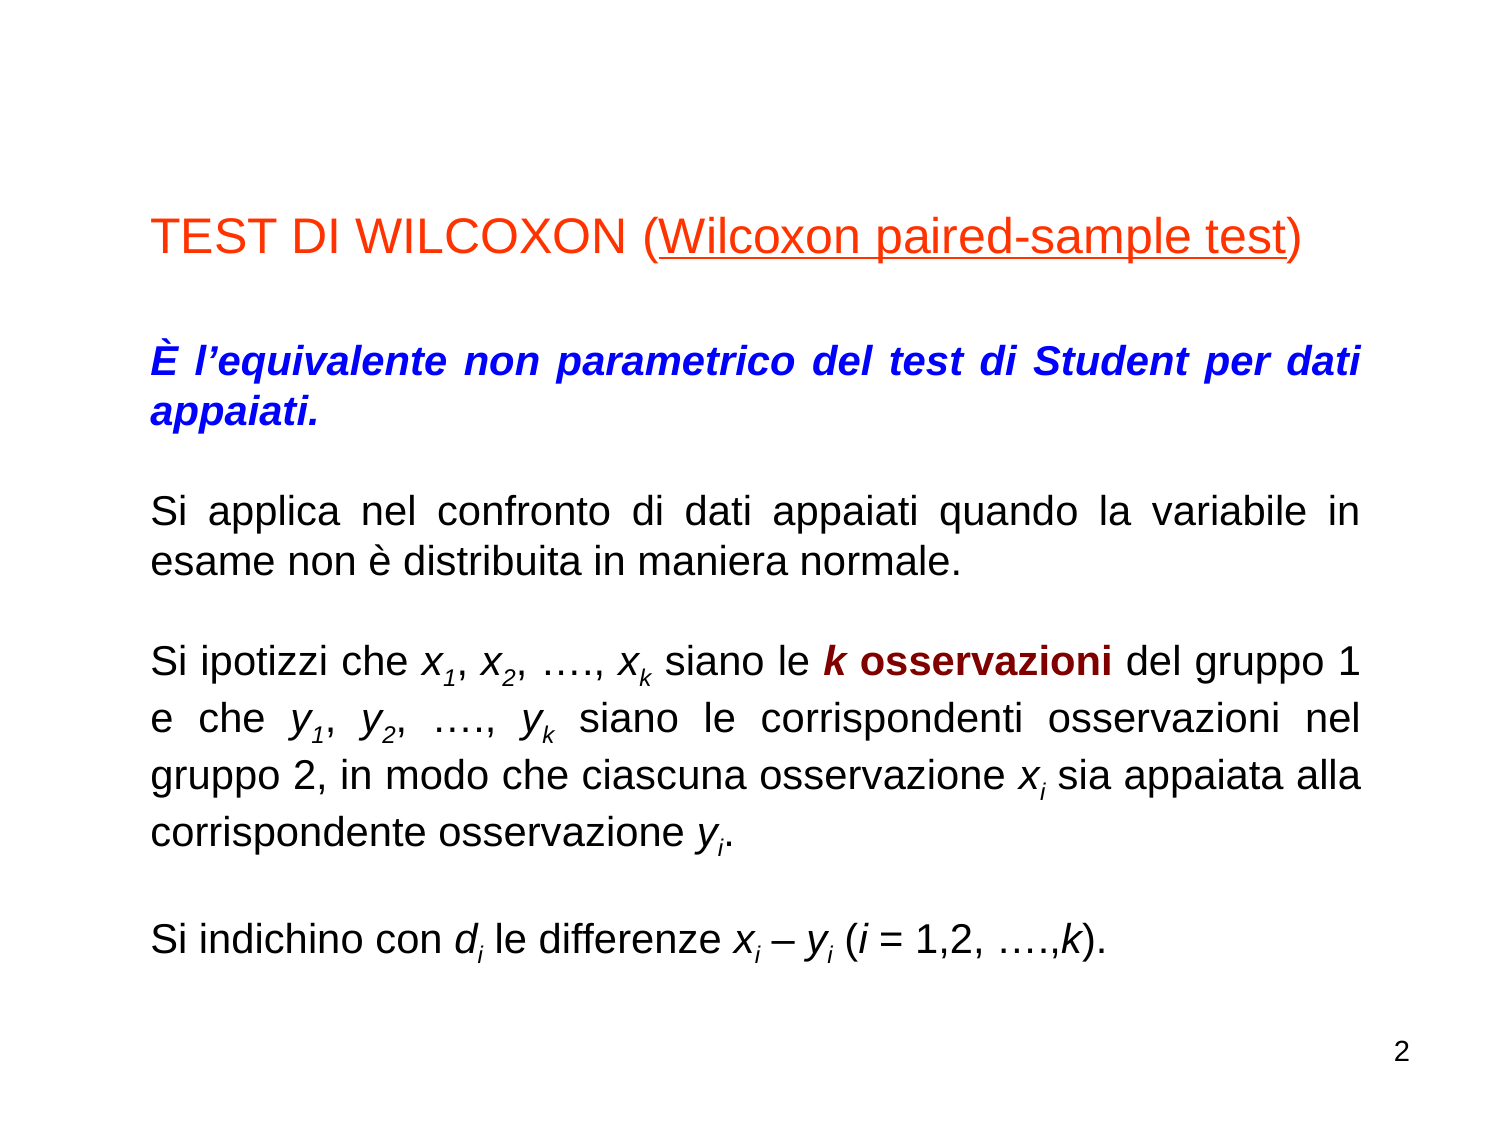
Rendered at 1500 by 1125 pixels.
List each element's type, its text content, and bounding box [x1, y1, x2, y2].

text_box TEST DI WILCOXON (Wilcoxon paired-sample test) È l’equivalente non parametrico del test di Student per dati appaiati. Si applica nel confronto di dati appaiati quando la variabile in esame non è distribuita in maniera normale. Si ipotizzi che x1, x2, …., xk siano le k osservazioni del gruppo 1 e che y1, y2, …., yk siano le corrispondenti osservazioni nel gruppo 2, in modo che ciascuna osservazione xi sia appaiata alla corrispondente osservazione yi. Si indichino con di le differenze xi – yi (i = 1,2, ….,k). [135, 196, 1377, 977]
text_box <numero> [1074, 1024, 1426, 1103]
